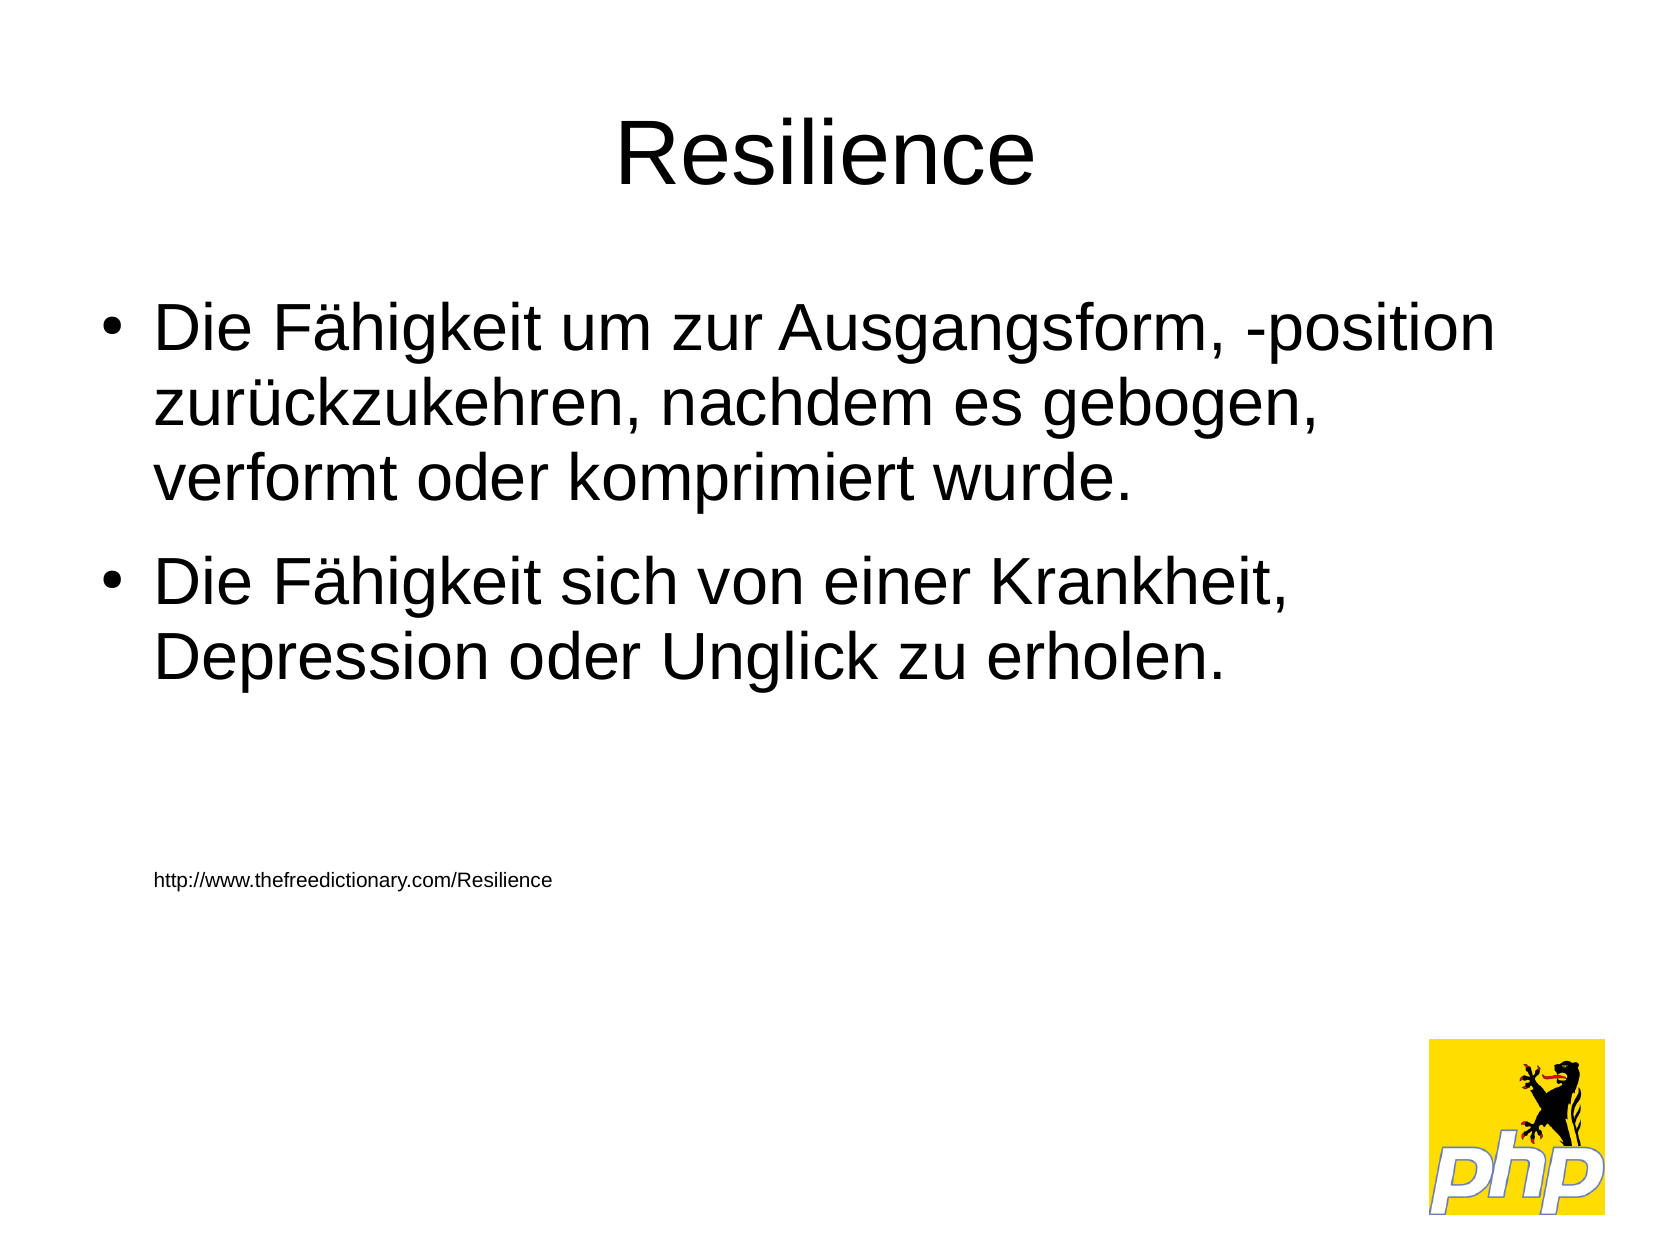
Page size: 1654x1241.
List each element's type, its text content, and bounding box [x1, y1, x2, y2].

list Die Fähigkeit um zur Ausgangsform, -position zurückzukehren, nachdem es gebogen, verformt oder komprimiert wurde. Die Fähigkeit sich von einer Krankheit, Depression oder Unglick zu erholen. http://www.thefreedictionary.com/Resilience [82, 290, 1571, 1010]
picture [1429, 1039, 1605, 1215]
title Resilience [82, 49, 1571, 257]
